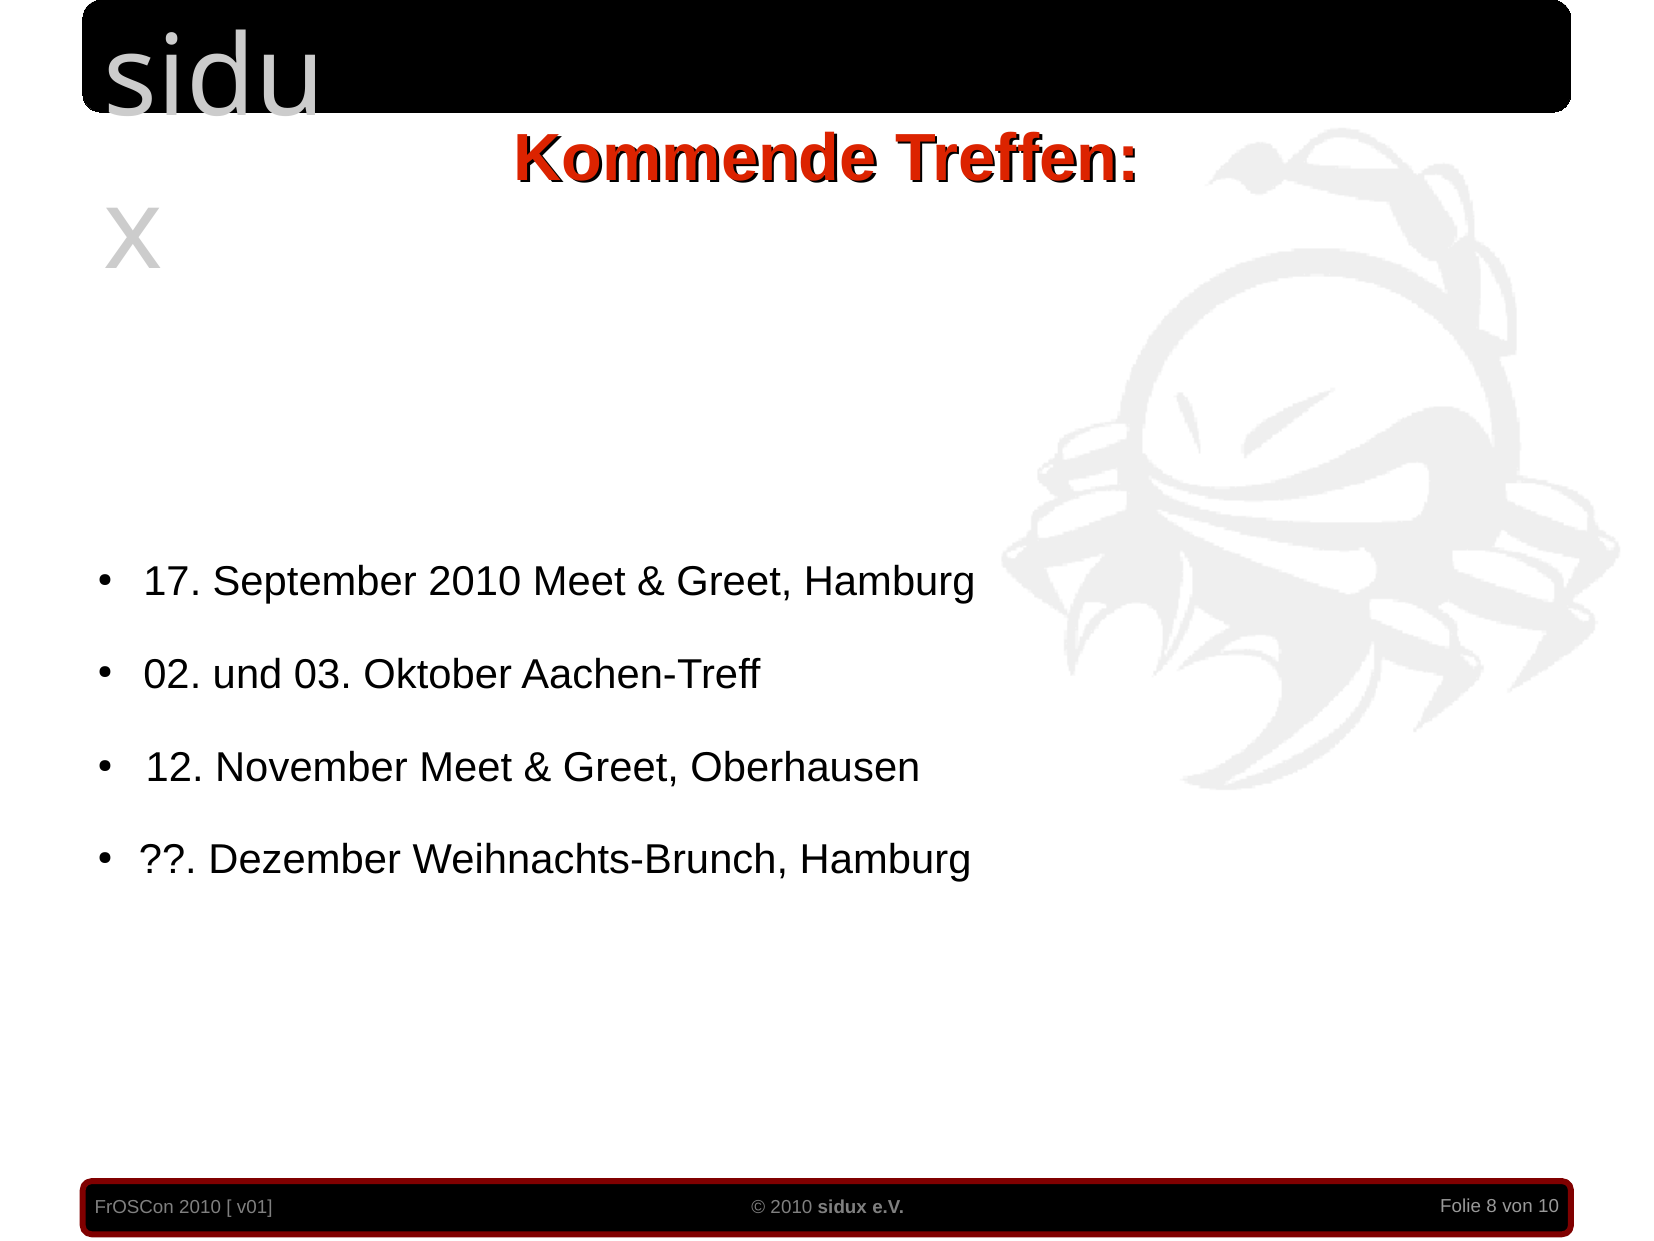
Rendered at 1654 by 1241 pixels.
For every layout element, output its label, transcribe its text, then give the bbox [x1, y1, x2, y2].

text_box Kommende Treffen: [82, 112, 1571, 213]
picture [997, 122, 1625, 798]
text_box 17. September 2010 Meet & Greet, Hamburg 02. und 03. Oktober Aachen-Treff 12. November Meet & Greet, Oberhausen ??. Dezember Weihnachts-Brunch, Hamburg [82, 224, 1571, 1170]
